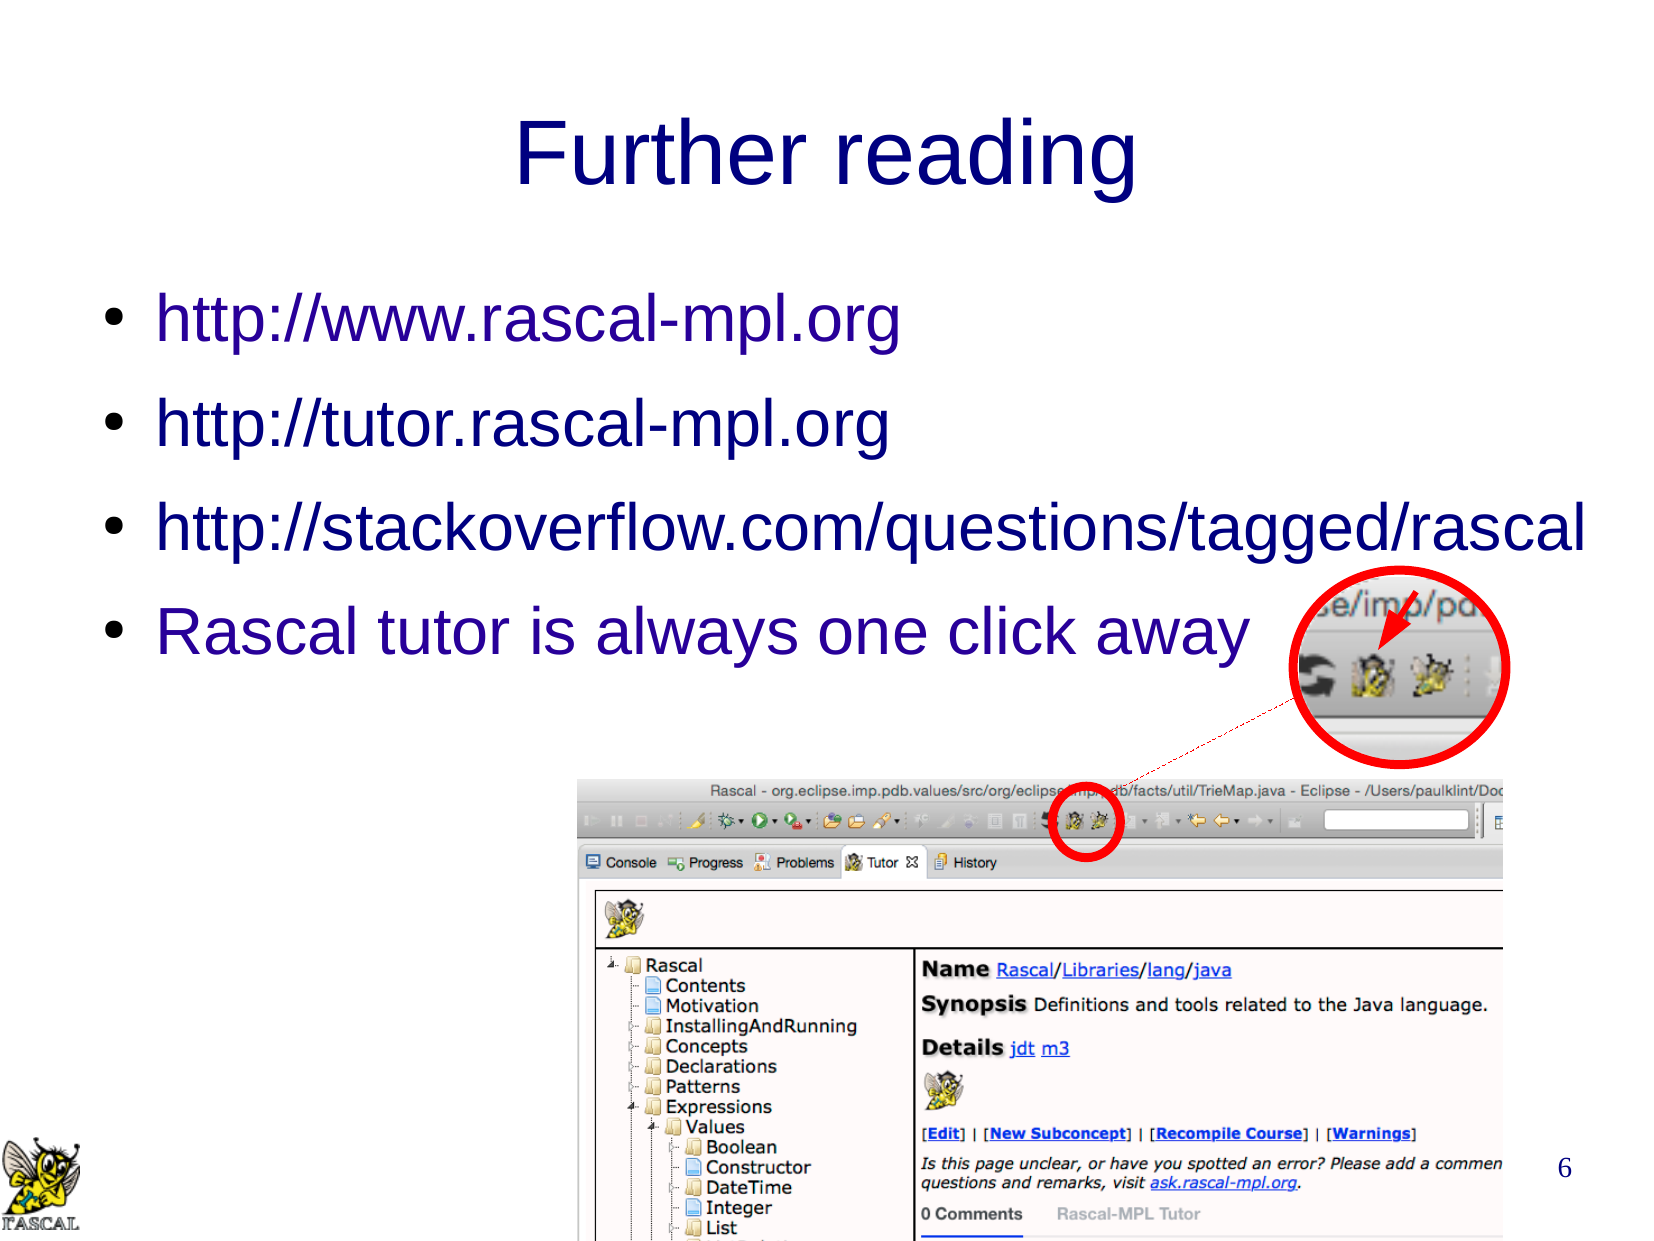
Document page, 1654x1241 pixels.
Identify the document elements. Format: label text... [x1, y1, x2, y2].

picture [1, 1137, 80, 1230]
picture [577, 779, 1503, 1241]
picture [1299, 713, 1356, 762]
picture [1443, 693, 1508, 762]
title Further reading [82, 49, 1571, 257]
picture [1453, 577, 1508, 642]
list http://www.rascal-mpl.org http://tutor.rascal-mpl.org http://stackoverflow.com/questions/tagged/rascal Rascal tutor is always one click away [84, 281, 1646, 1086]
picture [1299, 577, 1346, 622]
picture [1299, 577, 1501, 760]
